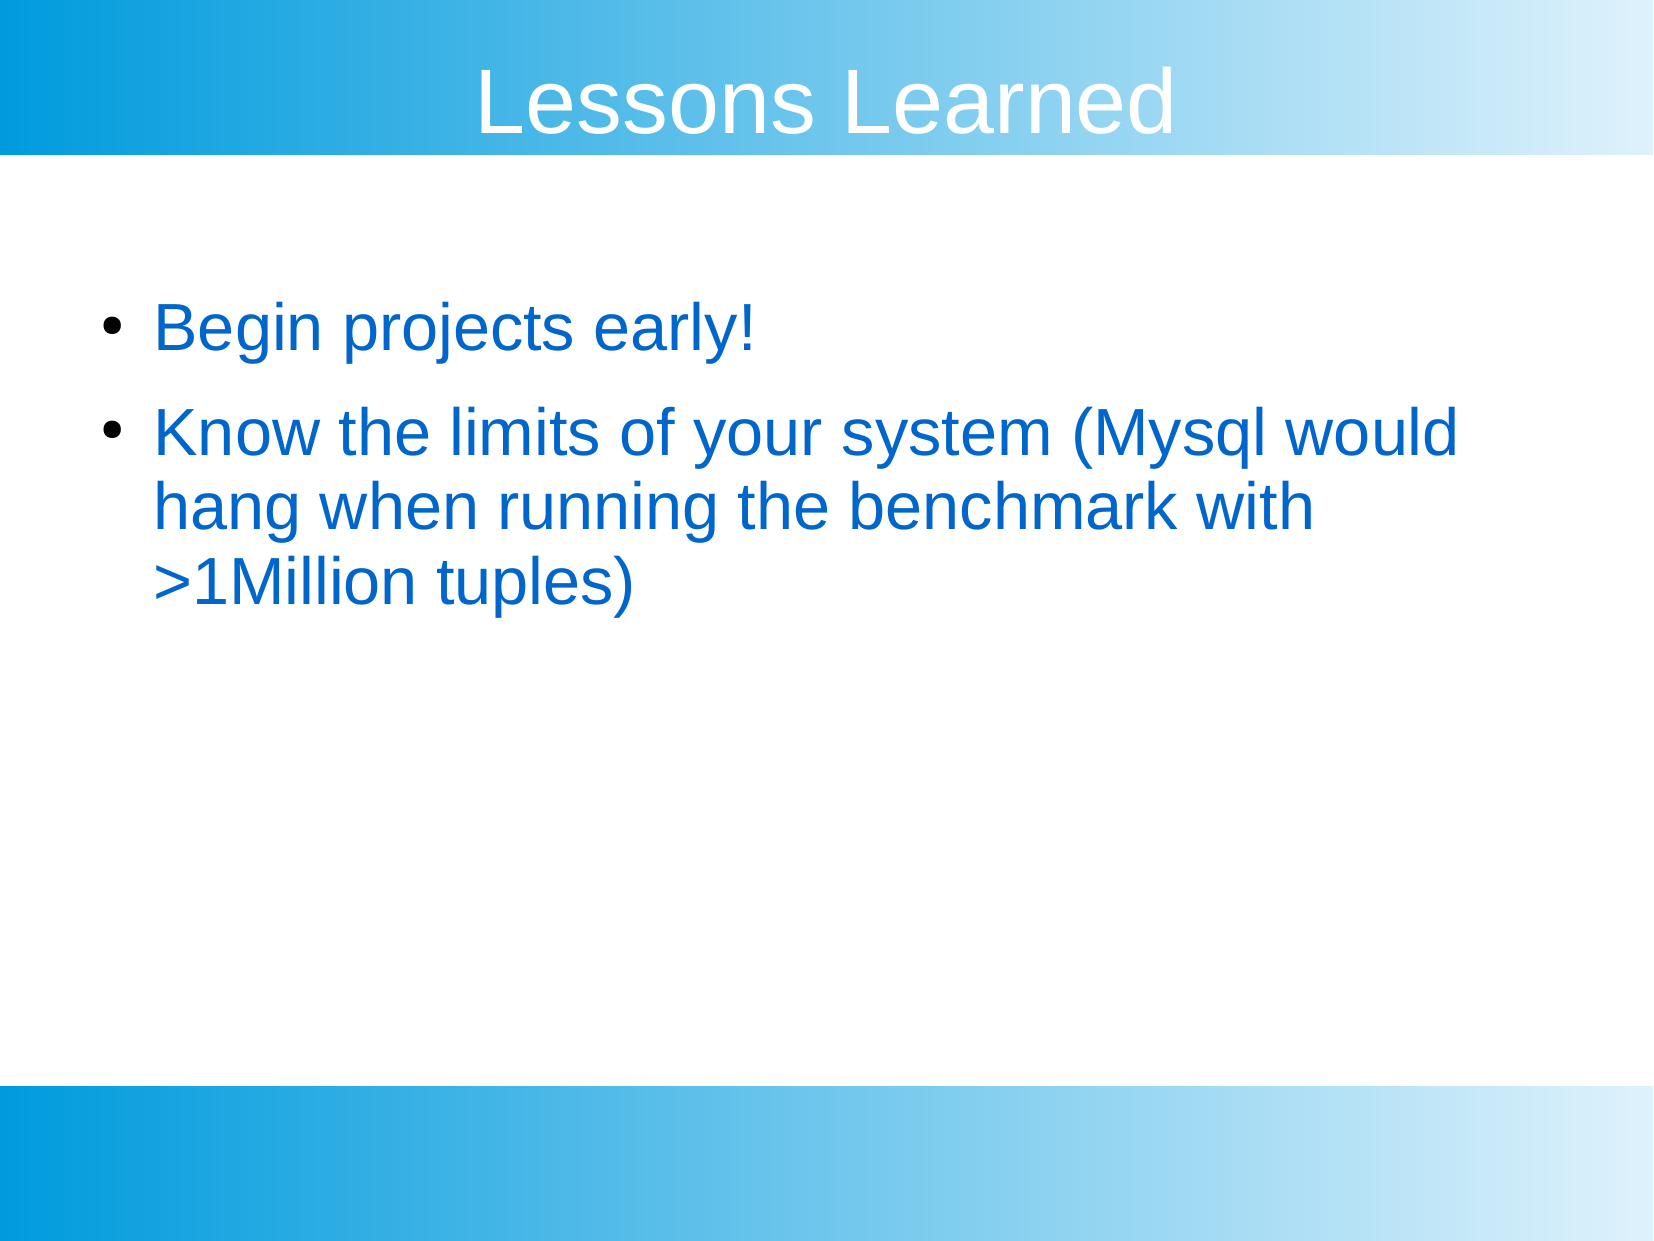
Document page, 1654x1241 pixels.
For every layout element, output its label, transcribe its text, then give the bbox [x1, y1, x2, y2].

title Lessons Learned [82, 49, 1571, 155]
list Begin projects early! Know the limits of your system (Mysql would hang when running the benchmark with >1Million tuples) [82, 290, 1571, 1010]
